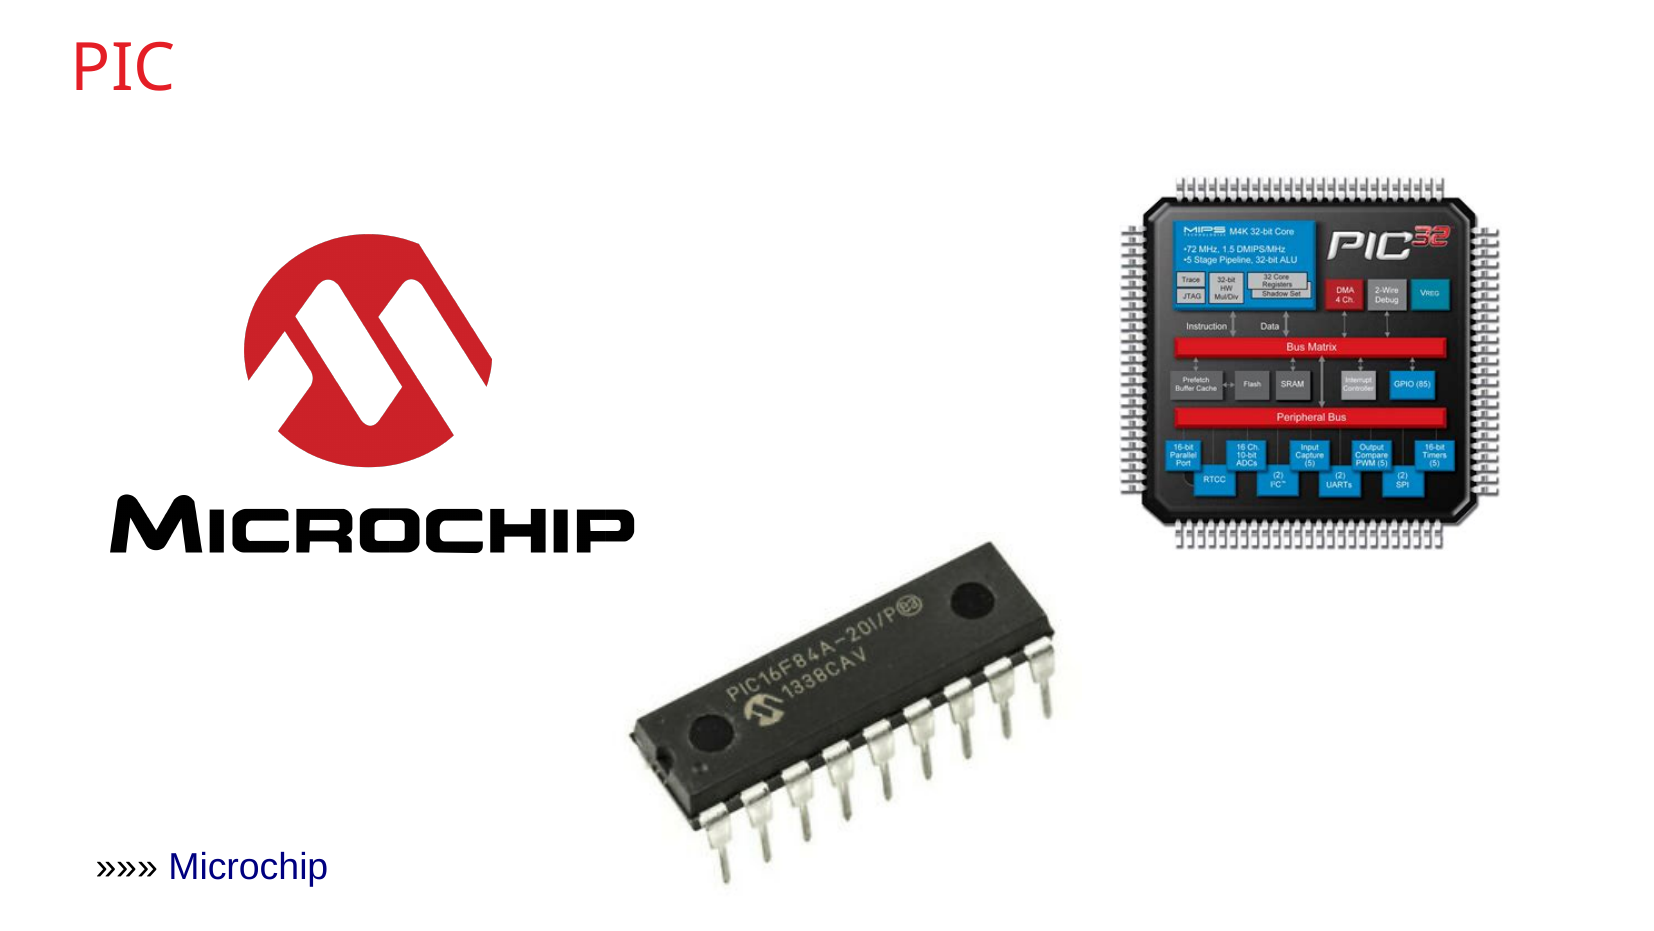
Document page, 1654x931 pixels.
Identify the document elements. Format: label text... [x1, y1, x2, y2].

title PIC [70, 11, 1347, 118]
picture [102, 124, 1575, 897]
text_box »»» Microchip [80, 838, 344, 896]
